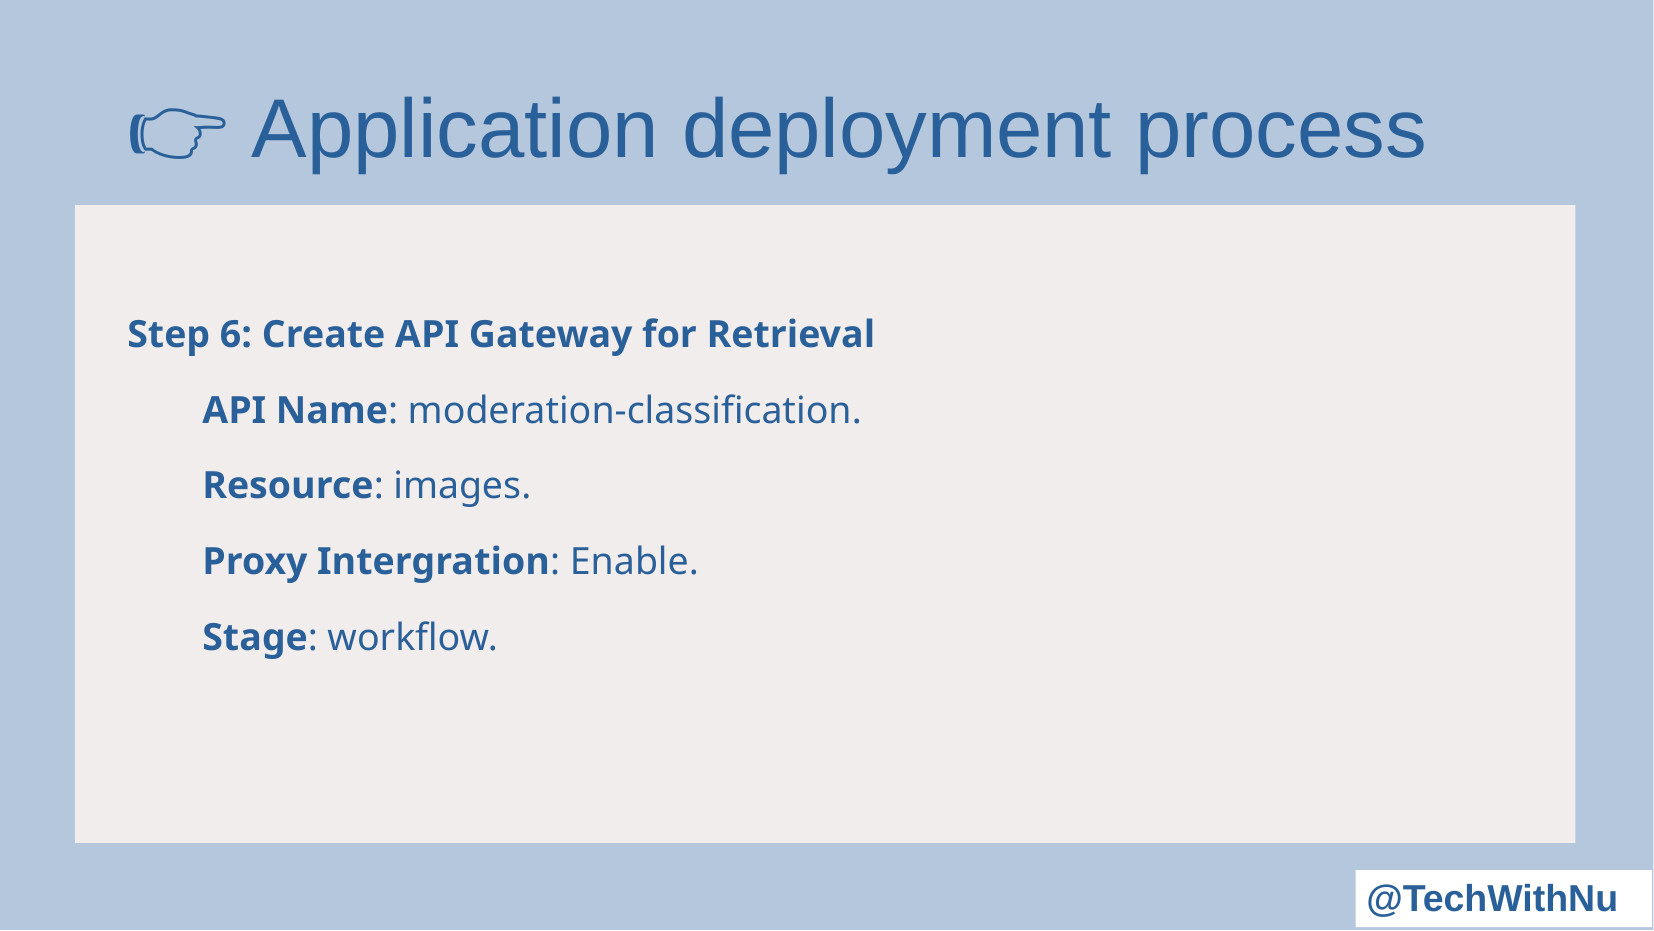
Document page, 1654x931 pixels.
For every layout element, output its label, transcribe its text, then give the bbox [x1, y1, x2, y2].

text_box [74, 205, 1576, 843]
text_box @TechWithNu [1351, 870, 1652, 928]
text_box Step 6: Create API Gateway for Retrieval API Name: moderation-classification. Resource: images. Proxy Intergration: Enable. Stage: workflow. [112, 300, 1576, 788]
text_box 👉 Application deployment process [112, 75, 1576, 188]
